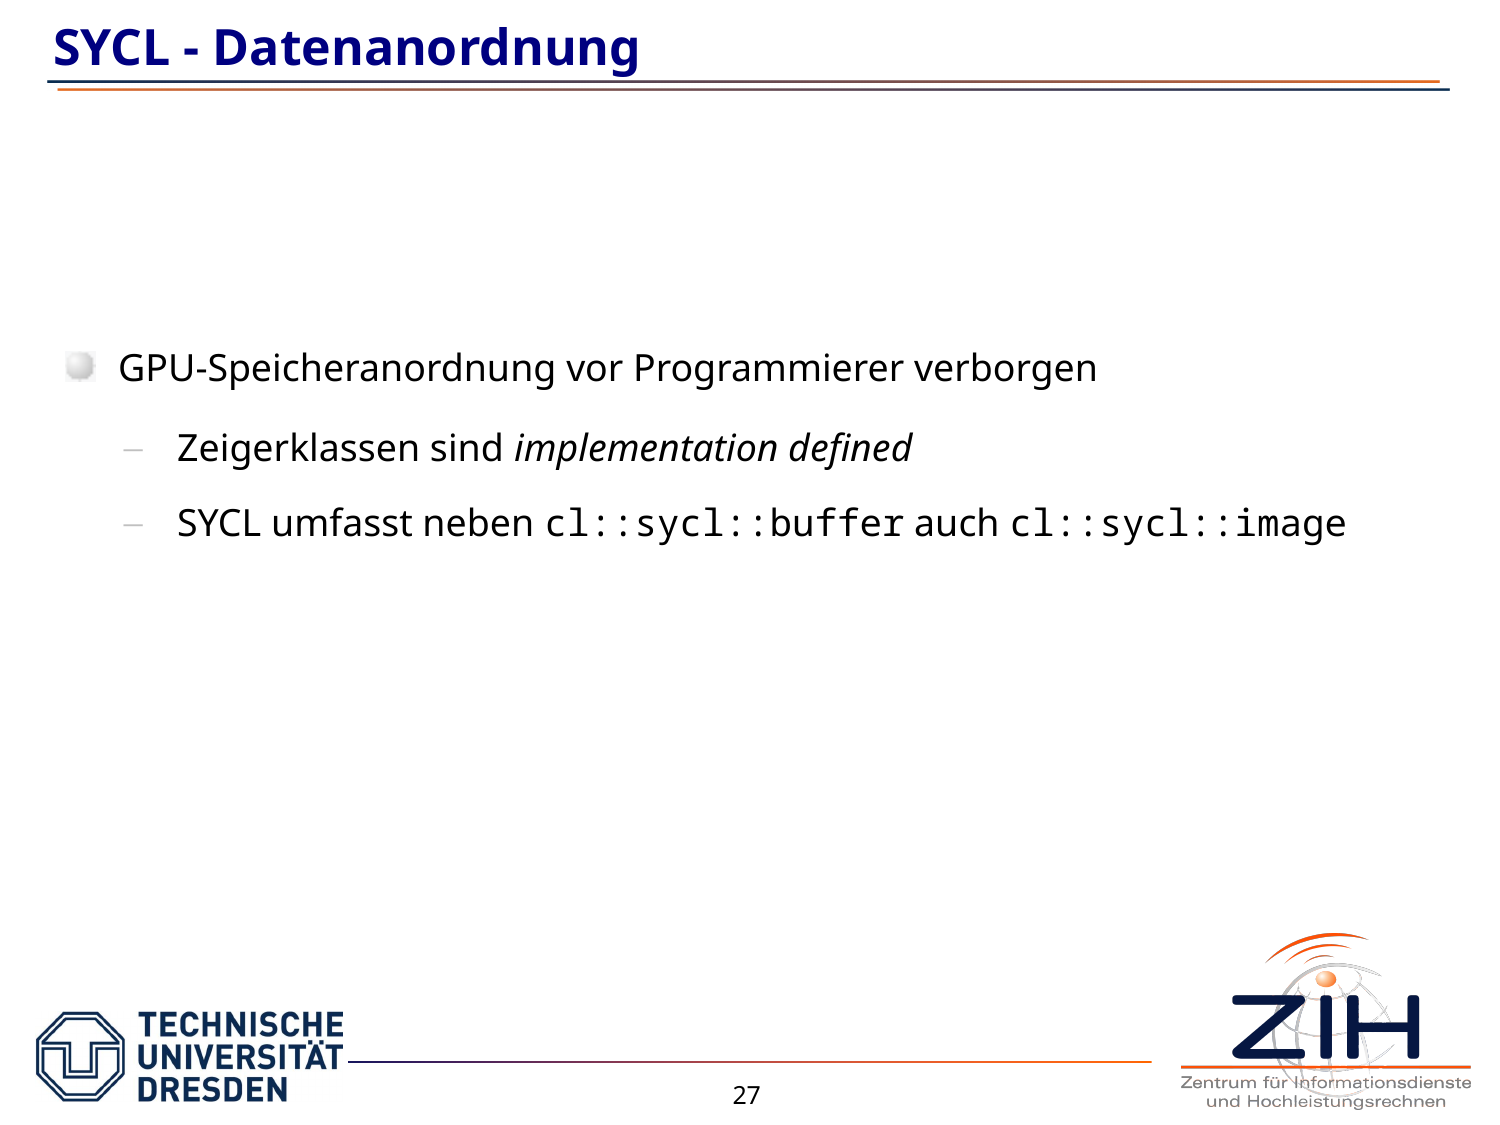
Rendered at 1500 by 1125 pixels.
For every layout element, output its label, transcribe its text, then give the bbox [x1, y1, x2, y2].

picture [47, 80, 1450, 91]
picture [1181, 933, 1471, 1110]
title SYCL - Datenanordnung [53, 12, 1453, 81]
picture [35, 1011, 343, 1102]
list GPU-Speicheranordnung vor Programmierer verborgen Zeigerklassen sind implementation defined SYCL umfasst neben cl::sycl::buffer auch cl::sycl::image [29, 118, 1418, 771]
